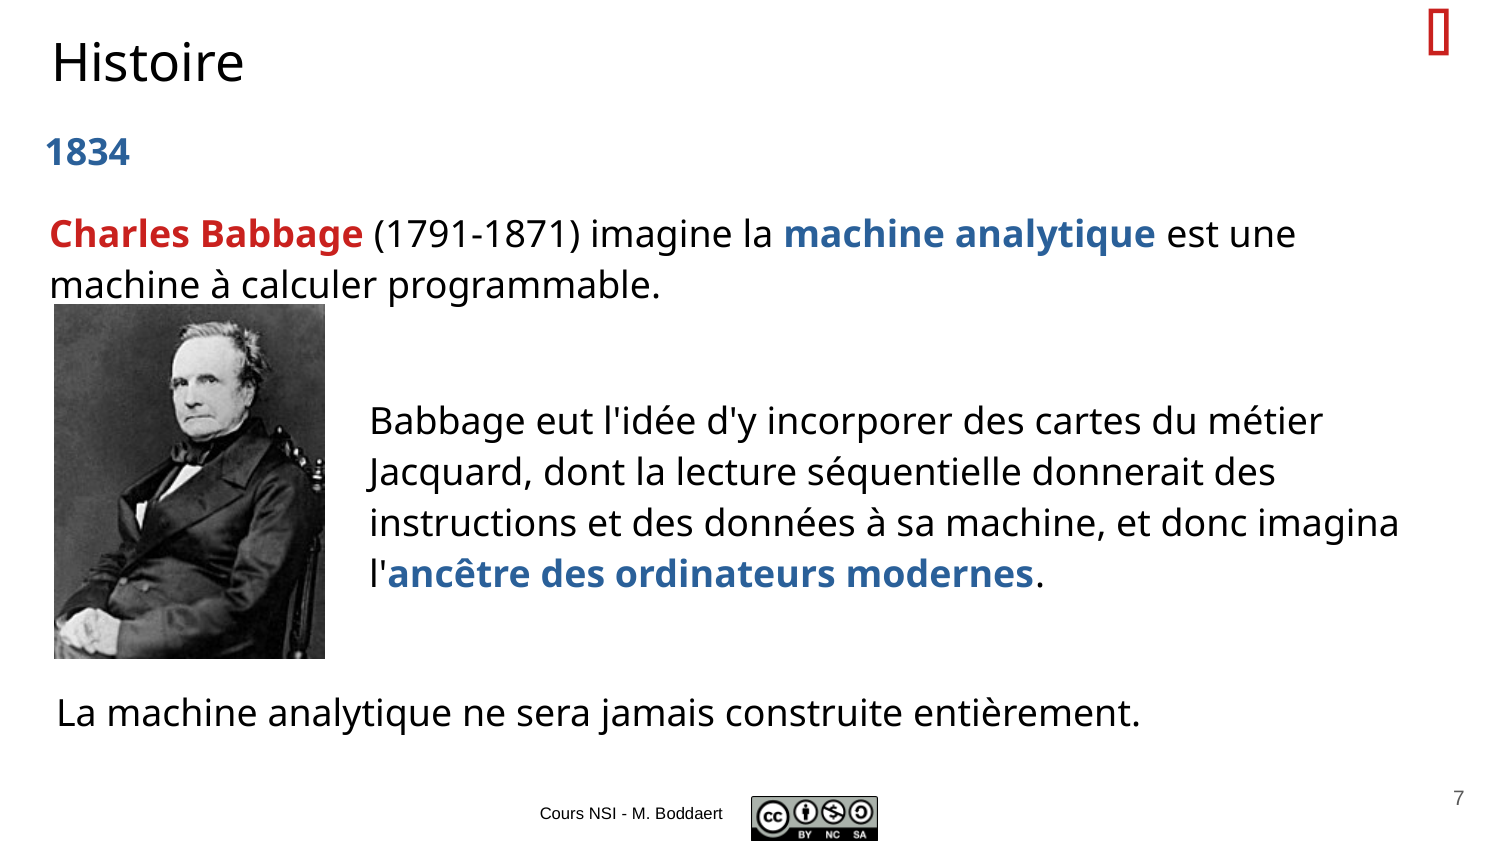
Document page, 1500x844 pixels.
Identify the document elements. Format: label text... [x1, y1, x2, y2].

text_box 1834 [29, 120, 1477, 178]
picture [54, 304, 325, 659]
title Histoire [51, 13, 1449, 108]
picture [751, 796, 878, 841]
text_box Charles Babbage (1791-1871) imagine la machine analytique est une machine à calculer programmable. [34, 200, 1424, 303]
text_box  [1412, 0, 1500, 90]
text_box La machine analytique ne sera jamais construite entièrement. [41, 678, 1477, 781]
text_box Babbage eut l'idée d'y incorporer des cartes du métier Jacquard, dont la lecture séquentielle donnerait des instructions et des données à sa machine, et donc imagina l'ancêtre des ordinateurs modernes. [354, 387, 1498, 577]
slide_number <numéro> [1389, 764, 1480, 830]
